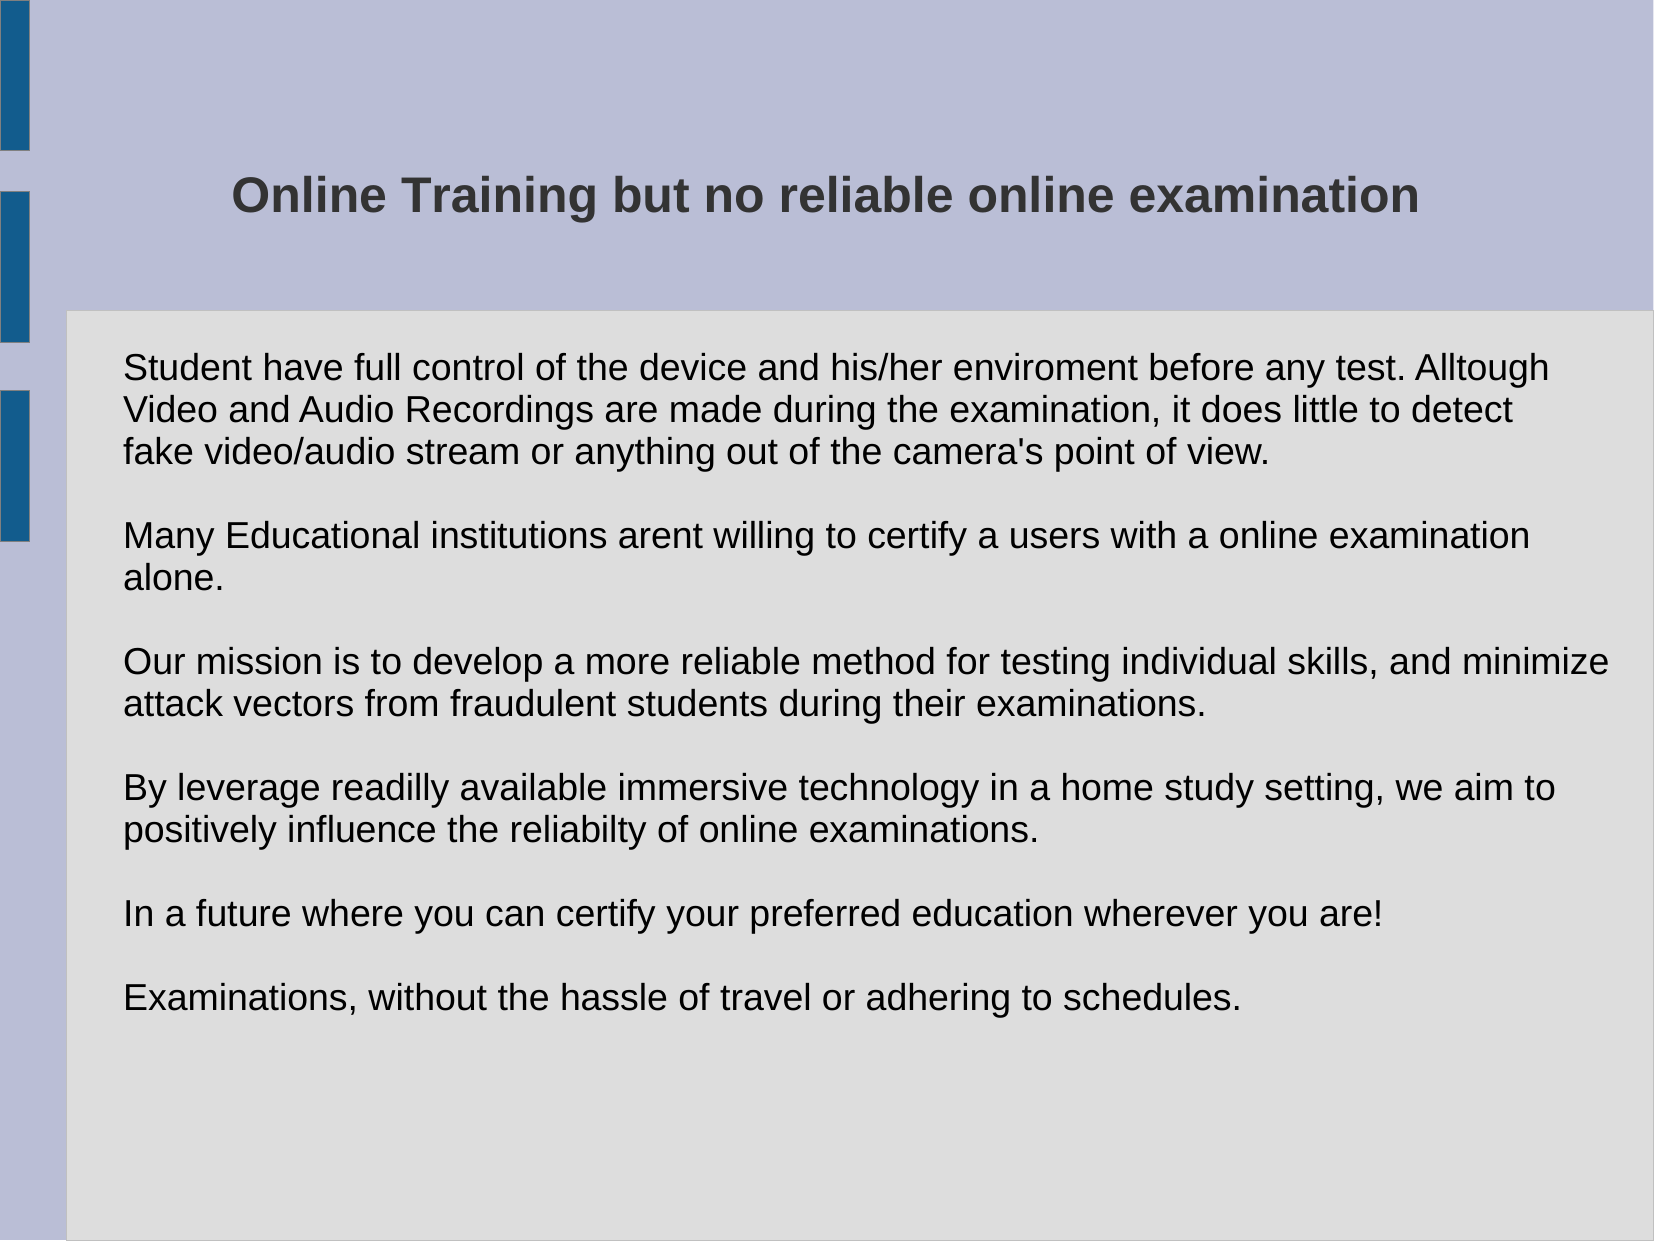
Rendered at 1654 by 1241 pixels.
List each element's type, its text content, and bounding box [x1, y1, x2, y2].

title Online Training but no reliable online examination [127, 91, 1540, 299]
text_box Student have full control of the device and his/her enviroment before any test. Alltough Video and Audio Recordings are made during the examination, it does little to detect fake video/audio stream or anything out of the camera's point of view. Many Educational institutions arent willing to certify a users with a online examination alone. Our mission is to develop a more reliable method for testing individual skills, and minimize attack vectors from fraudulent students during their examinations. By leverage readilly available immersive technology in a home study setting, we aim to positively influence the reliabilty of online examinations. In a future where you can certify your preferred education wherever you are! Examinations, without the hassle of travel or adhering to schedules. [108, 338, 1625, 1241]
